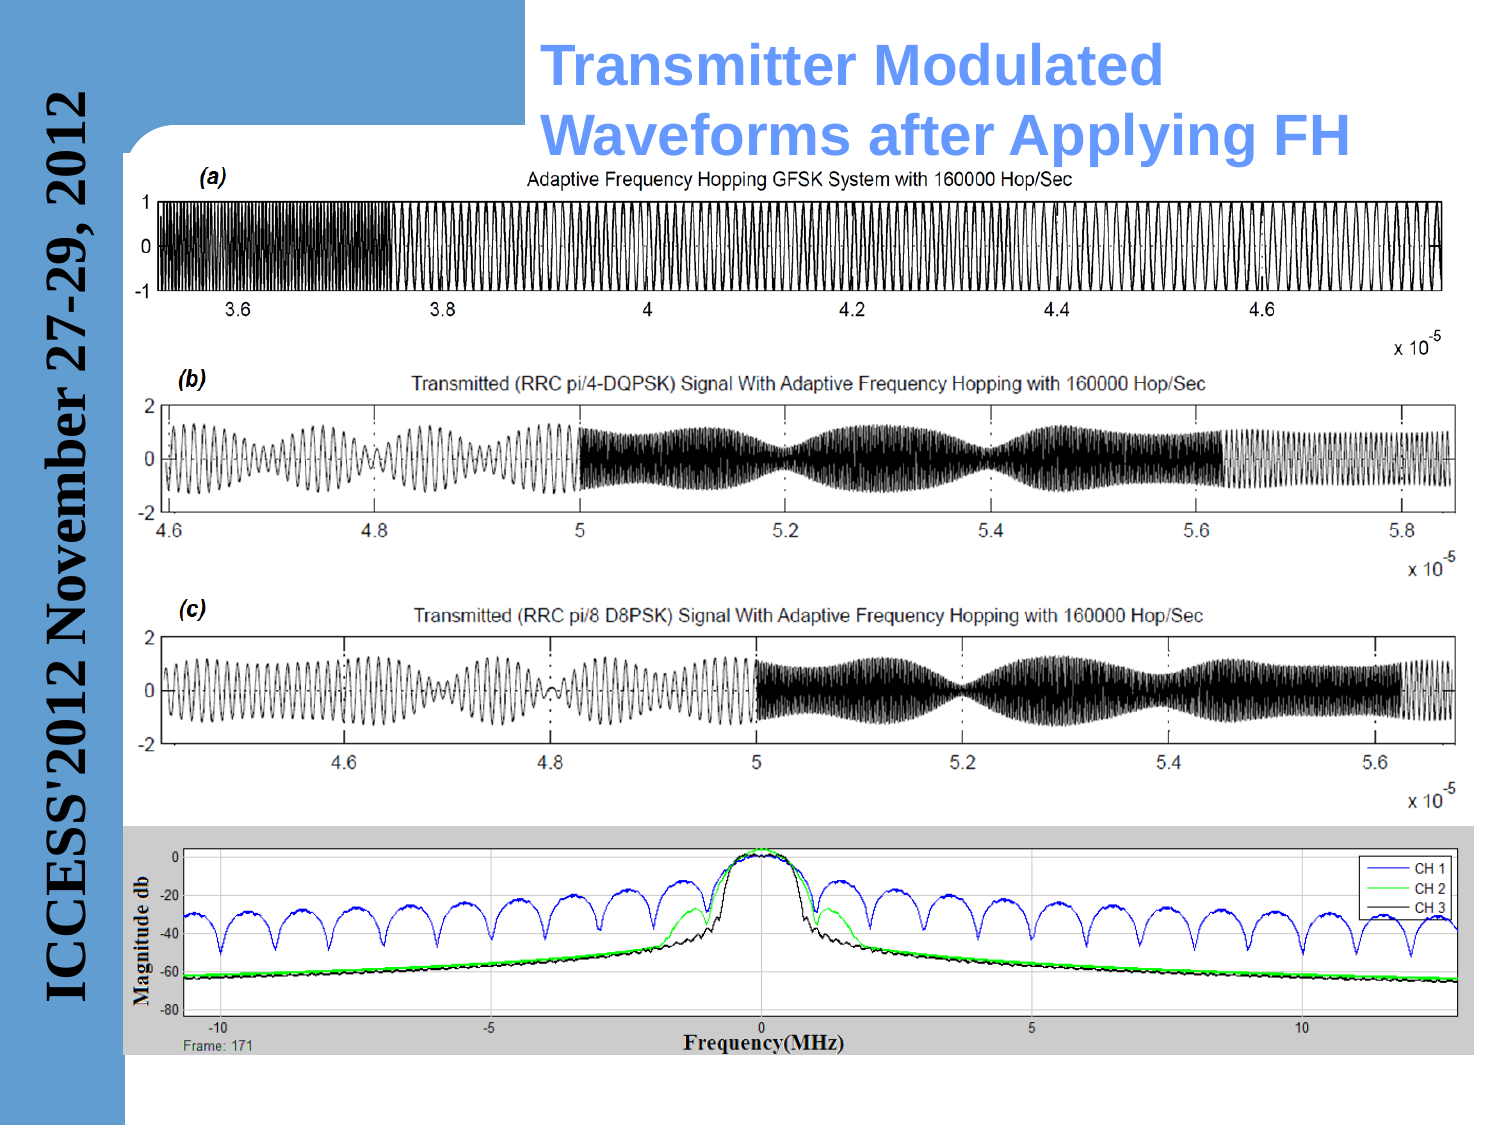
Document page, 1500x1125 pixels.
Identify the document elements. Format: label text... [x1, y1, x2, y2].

title Transmitter Modulated Waveforms after Applying FH [525, 25, 1500, 175]
picture [123, 153, 1474, 1055]
